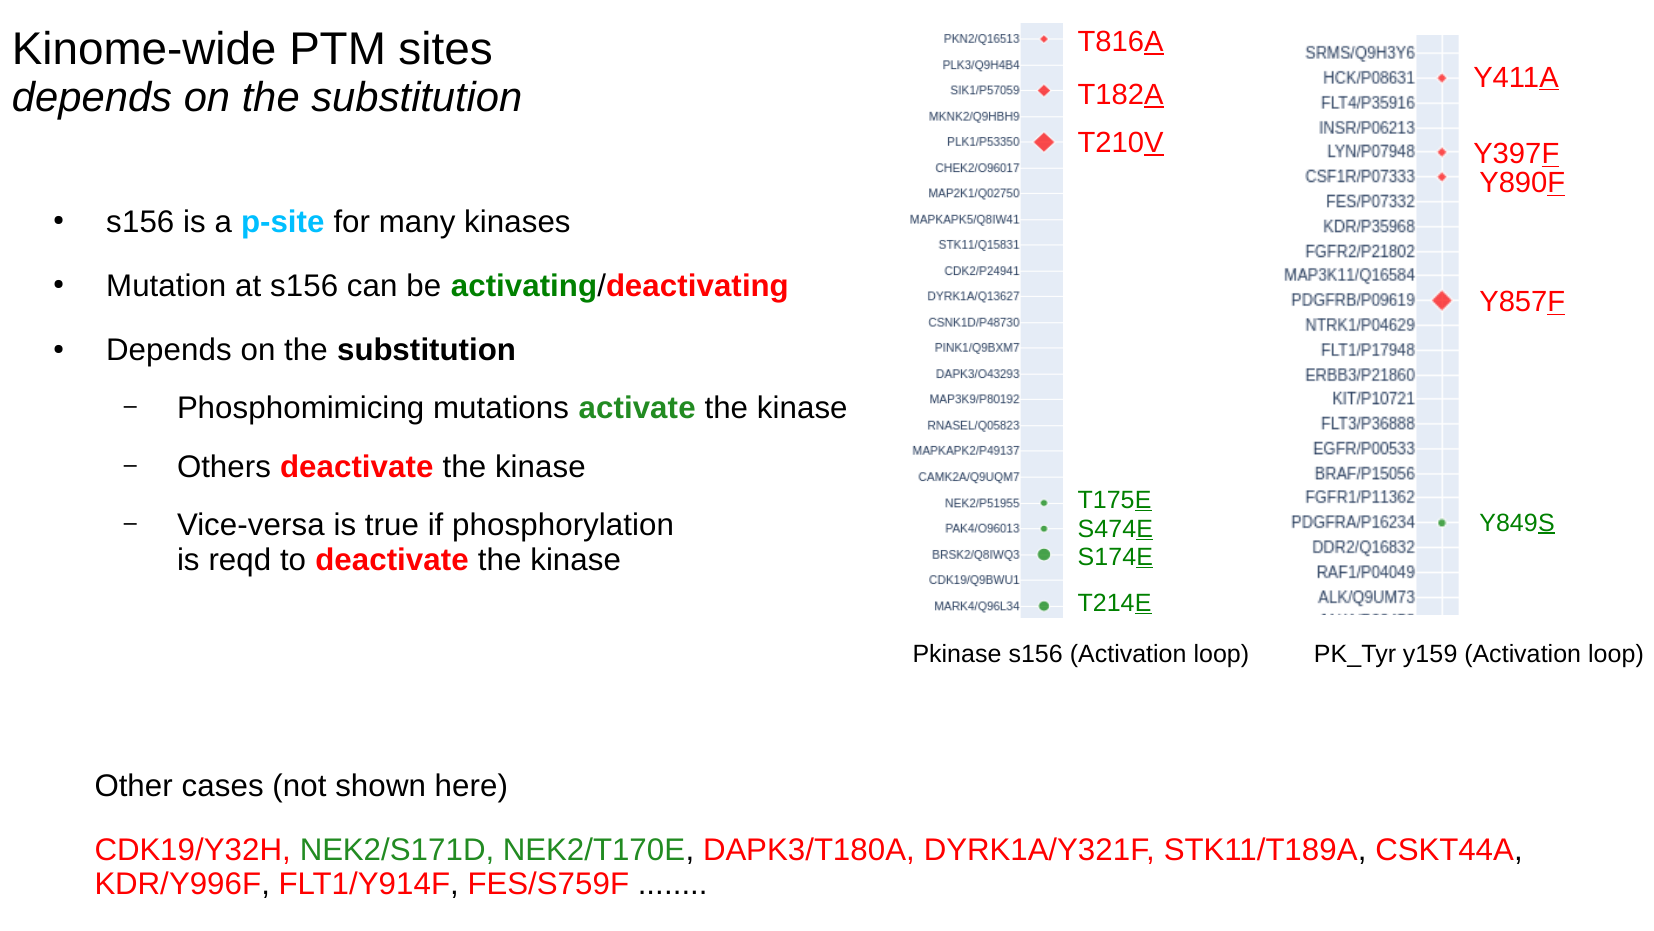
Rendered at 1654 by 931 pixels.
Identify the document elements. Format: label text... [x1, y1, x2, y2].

picture [907, 23, 1063, 618]
text_box Y890F [1464, 159, 1607, 207]
text_box T175E [1062, 478, 1193, 506]
text_box Y857F [1464, 277, 1607, 326]
list Other cases (not shown here) CDK19/Y32H, NEK2/S171D, NEK2/T170E, DAPK3/T180A, DYRK1A/Y321F, STK11/T189A, CSKT44A, KDR/Y996F, FLT1/Y914F, FES/S759F ........ [23, 767, 1619, 916]
text_box Y397F [1458, 129, 1601, 178]
text_box Y411A [1458, 53, 1601, 101]
text_box T816A [1062, 17, 1205, 66]
text_box T182A [1062, 70, 1205, 118]
text_box T210V [1062, 118, 1205, 167]
picture [1279, 35, 1459, 615]
text_box T214E [1062, 581, 1193, 625]
text_box Y849S [1464, 501, 1595, 544]
text_box PK_Tyr y159 (Activation loop) [1299, 631, 1654, 677]
text_box S174E [1062, 535, 1193, 579]
text_box Pkinase s156 (Activation loop) [897, 631, 1299, 677]
title Kinome-wide PTM sites depends on the substitution [11, 16, 603, 128]
text_box S474E [1062, 506, 1193, 535]
list s156 is a p-site for many kinases Mutation at s156 can be activating/deactivating Depends on the substitution Phosphomimicing mutations activate the kinase Others deactivate the kinase Vice-versa is true if phosphorylation is reqd to deactivate the kinase [35, 139, 863, 644]
